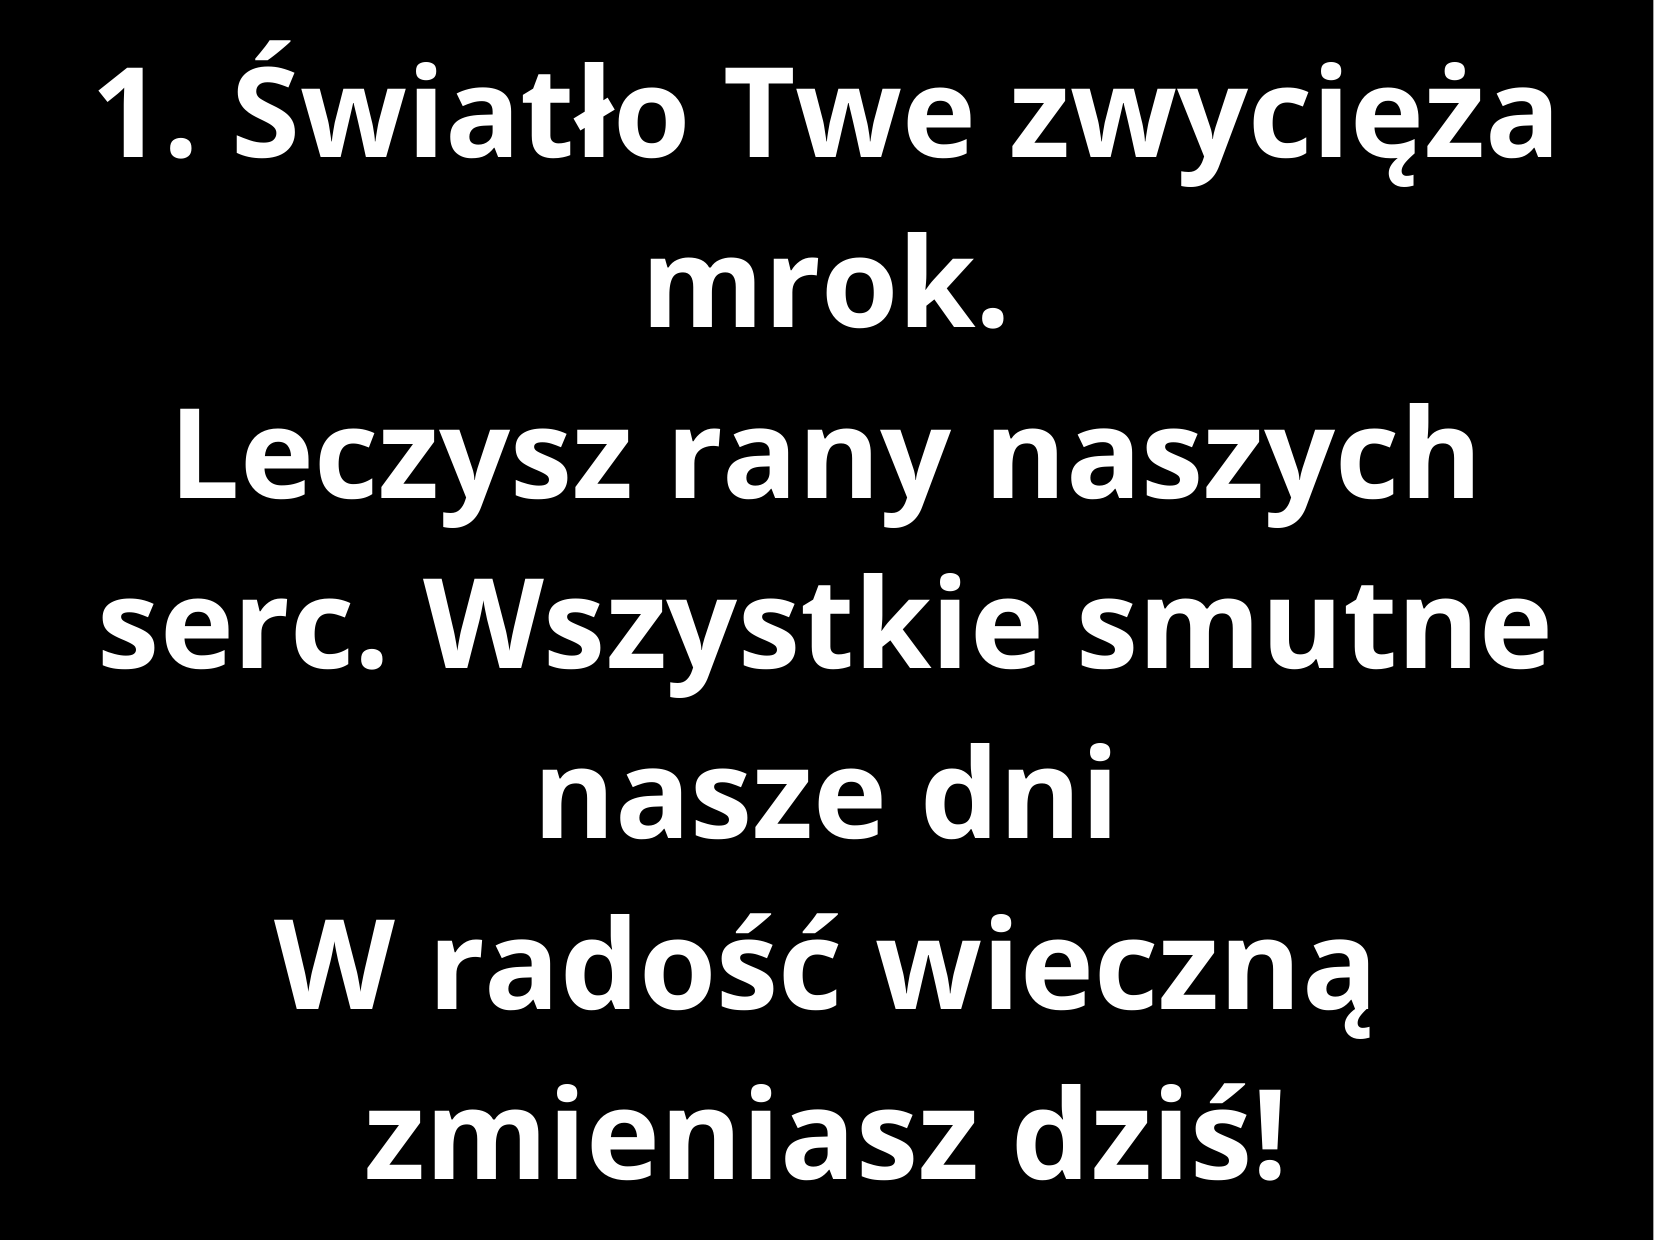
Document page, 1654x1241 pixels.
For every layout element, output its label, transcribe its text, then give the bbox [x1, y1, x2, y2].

title 1. Światło Twe zwycięża mrok. Leczysz rany naszych serc. Wszystkie smutne nasze dni W radość wieczną zmieniasz dziś! [0, 0, 1654, 1241]
